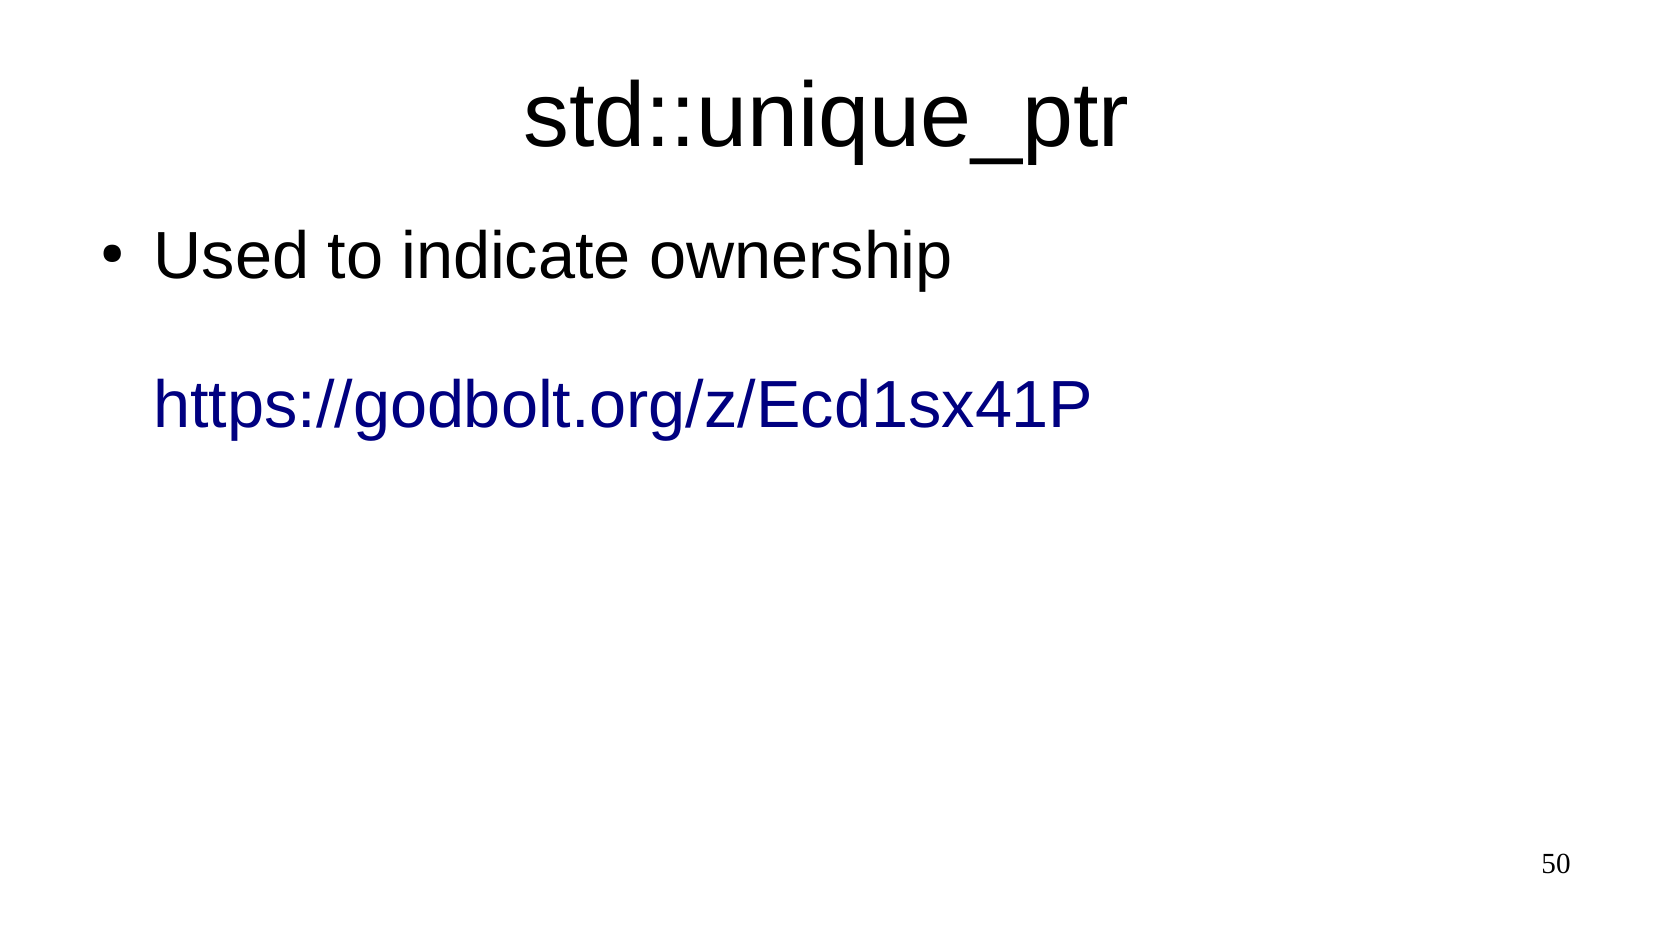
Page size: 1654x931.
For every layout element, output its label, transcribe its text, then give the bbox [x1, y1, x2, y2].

title std::unique_ptr [82, 37, 1571, 193]
list Used to indicate ownership https://godbolt.org/z/Ecd1sx41P [82, 217, 1571, 758]
